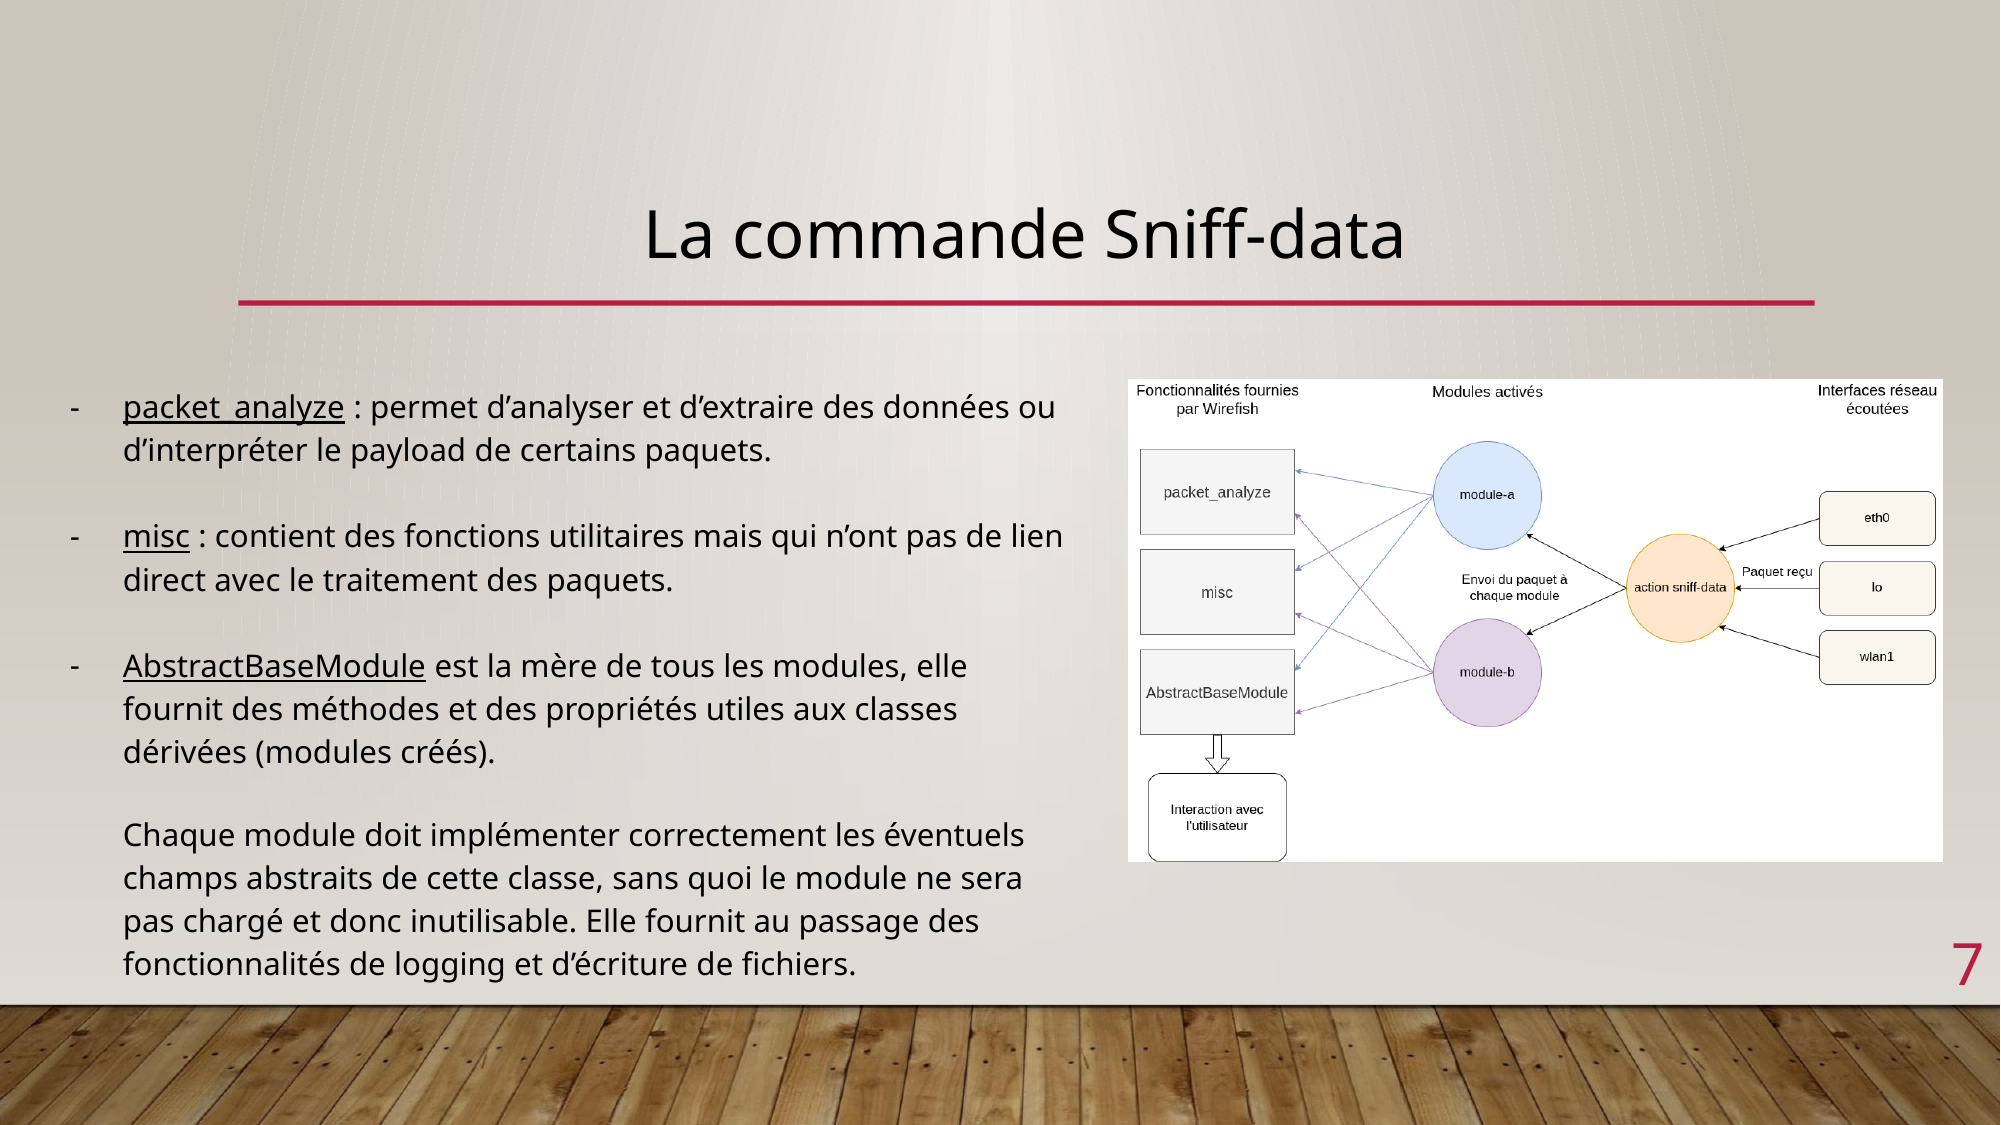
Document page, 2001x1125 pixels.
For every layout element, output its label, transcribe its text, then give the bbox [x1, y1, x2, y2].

list packet_analyze : permet d’analyser et d’extraire des données ou d’interpréter le payload de certains paquets. misc : contient des fonctions utilitaires mais qui n’ont pas de lien direct avec le traitement des paquets. AbstractBaseModule est la mère de tous les modules, elle fournit des méthodes et des propriétés utiles aux classes dérivées (modules créés). Chaque module doit implémenter correctement les éventuels champs abstraits de cette classe, sans quoi le module ne sera pas chargé et donc inutilisable. Elle fournit au passage des fonctionnalités de logging et d’écriture de fichiers. [32, 374, 1084, 943]
slide_number <number> [1866, 920, 2000, 1003]
picture [0, 1005, 2000, 1125]
picture [1128, 379, 1943, 862]
title La commande Sniff-data [238, 193, 1814, 297]
